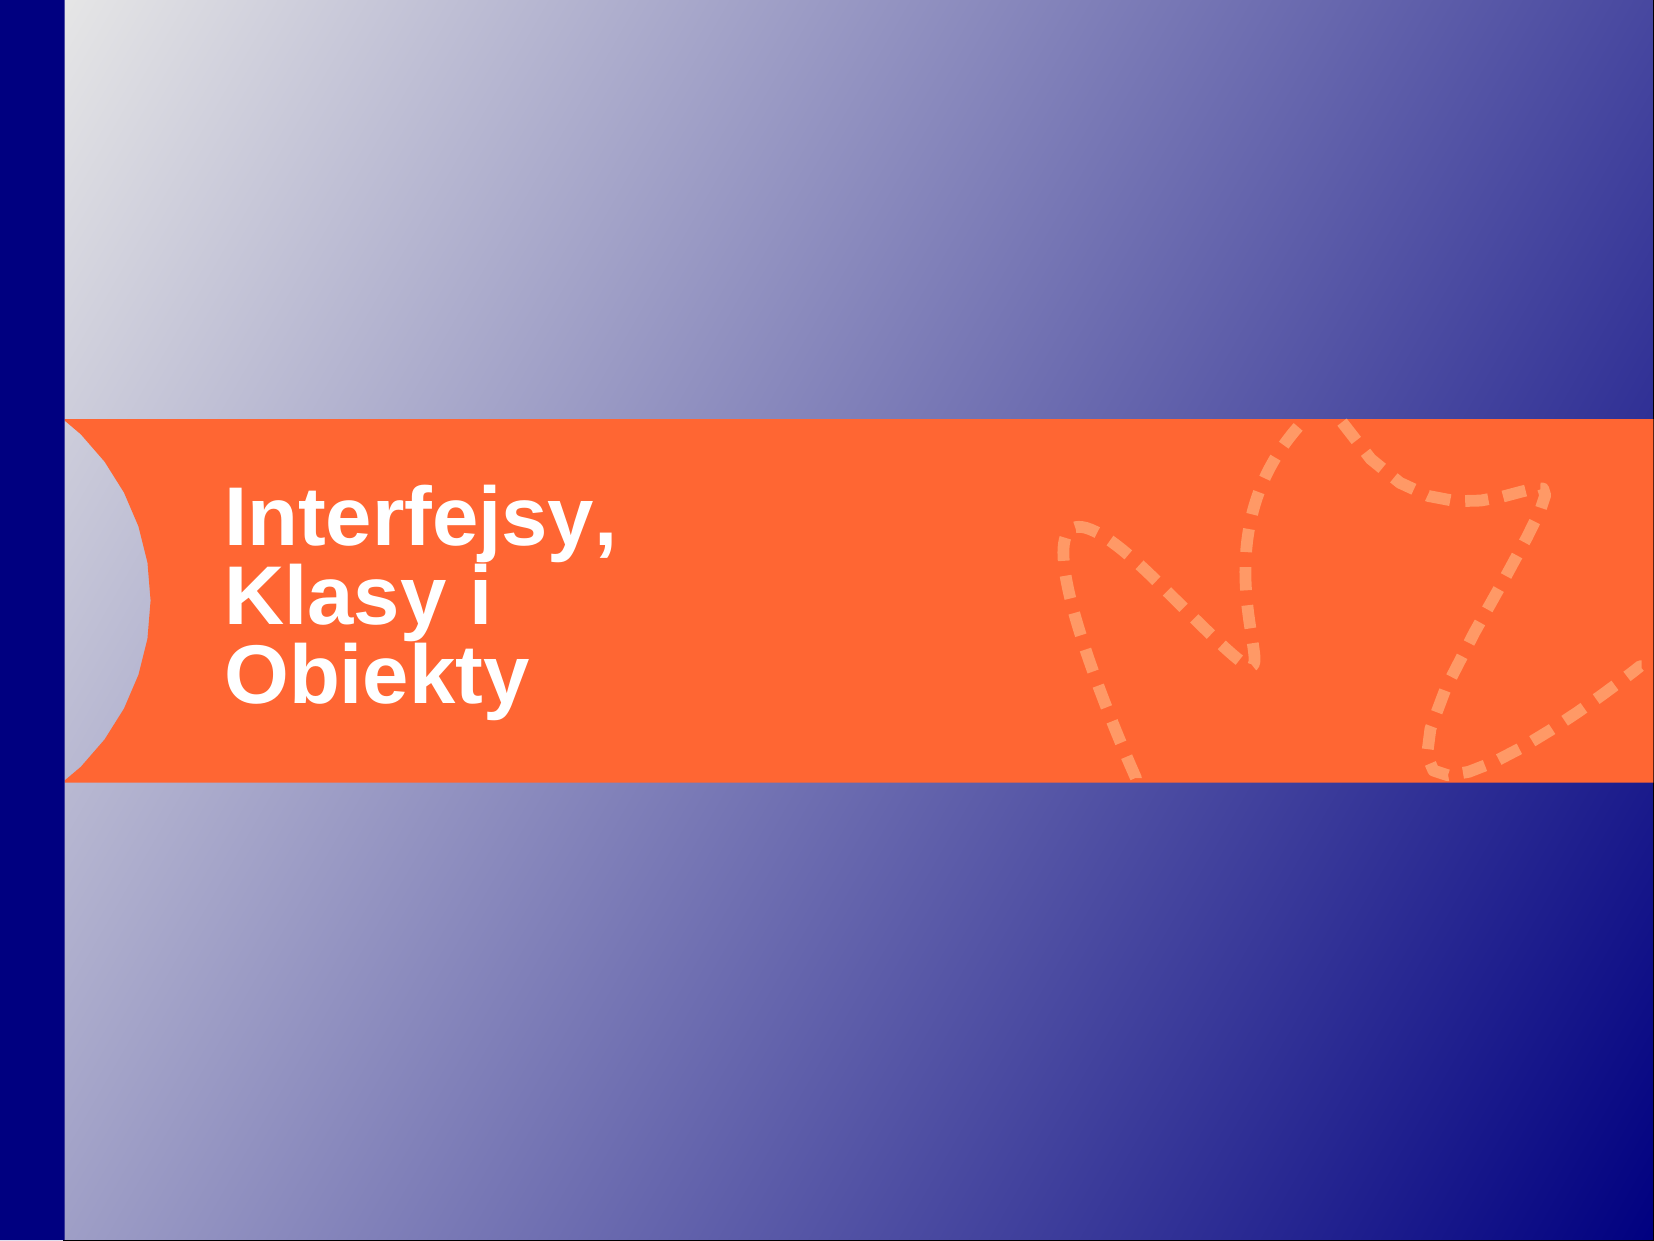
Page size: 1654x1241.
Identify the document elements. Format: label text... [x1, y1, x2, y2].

title Interfejsy, Klasy i Obiekty [224, 474, 1093, 726]
